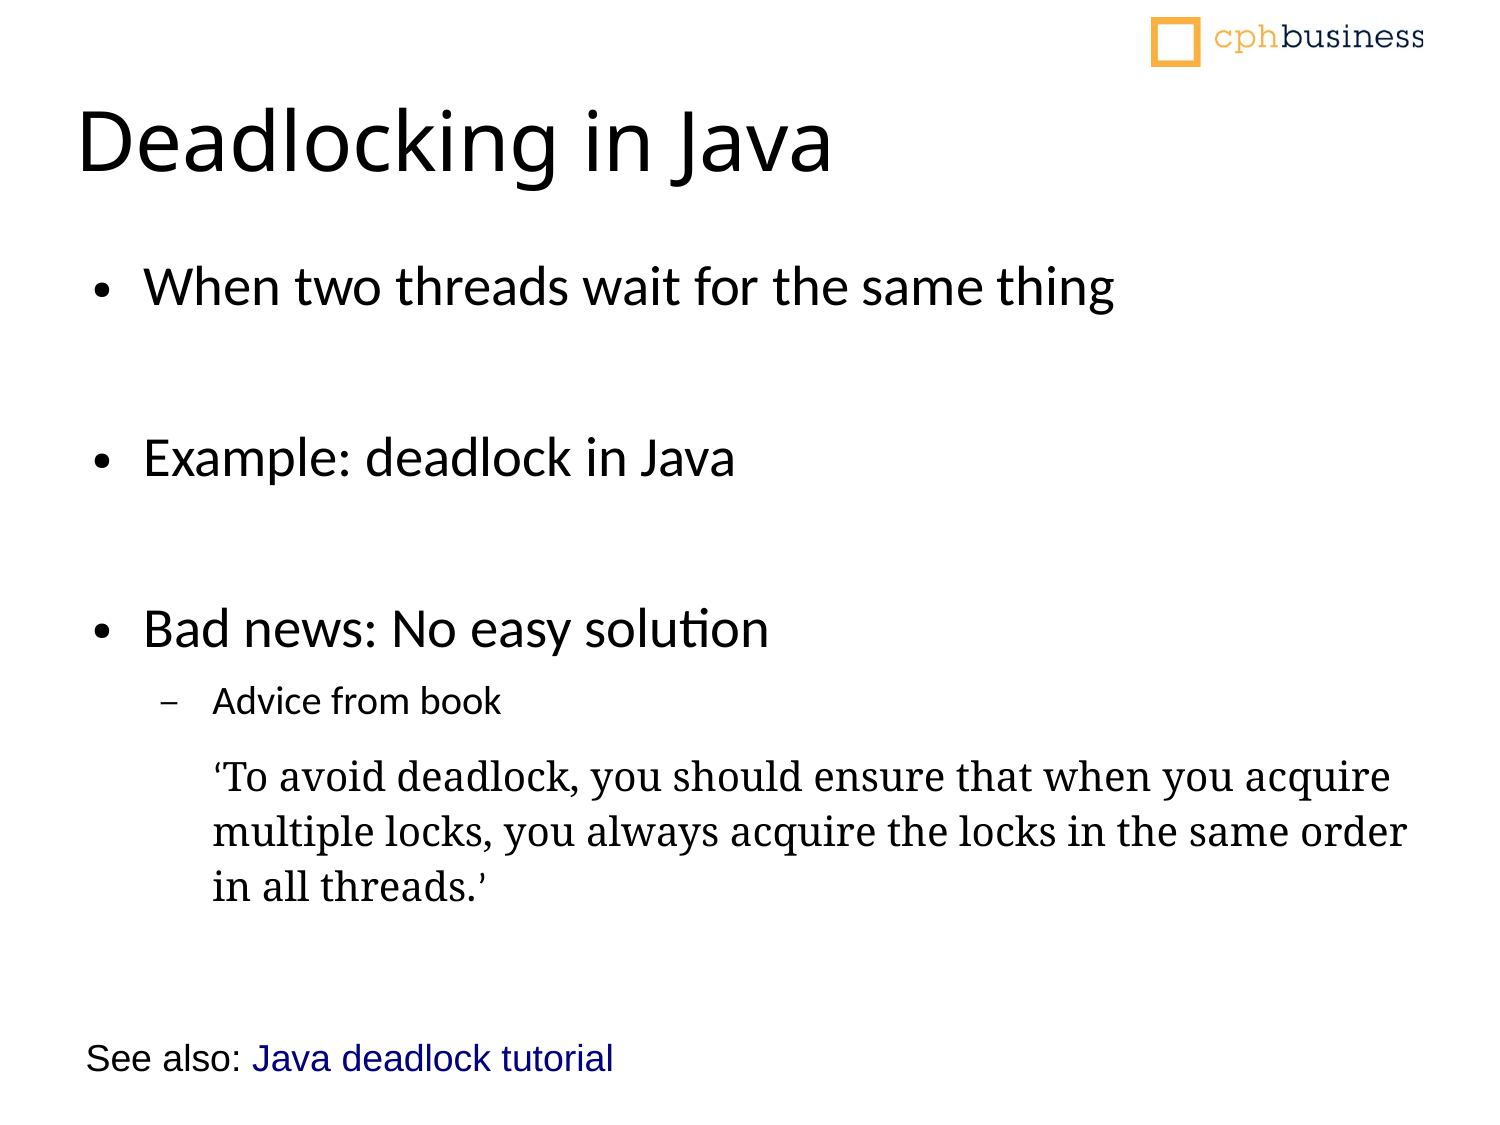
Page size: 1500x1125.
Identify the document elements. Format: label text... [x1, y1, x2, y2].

list When two threads wait for the same thing Example: deadlock in Java Bad news: No easy solution Advice from book ‘To avoid deadlock, you should ensure that when you acquire multiple locks, you always acquire the locks in the same order in all threads.’ [75, 263, 1425, 916]
title Deadlocking in Java [75, 44, 1425, 233]
text_box See also: Java deadlock tutorial [70, 1029, 1418, 1087]
picture [1151, 17, 1424, 44]
